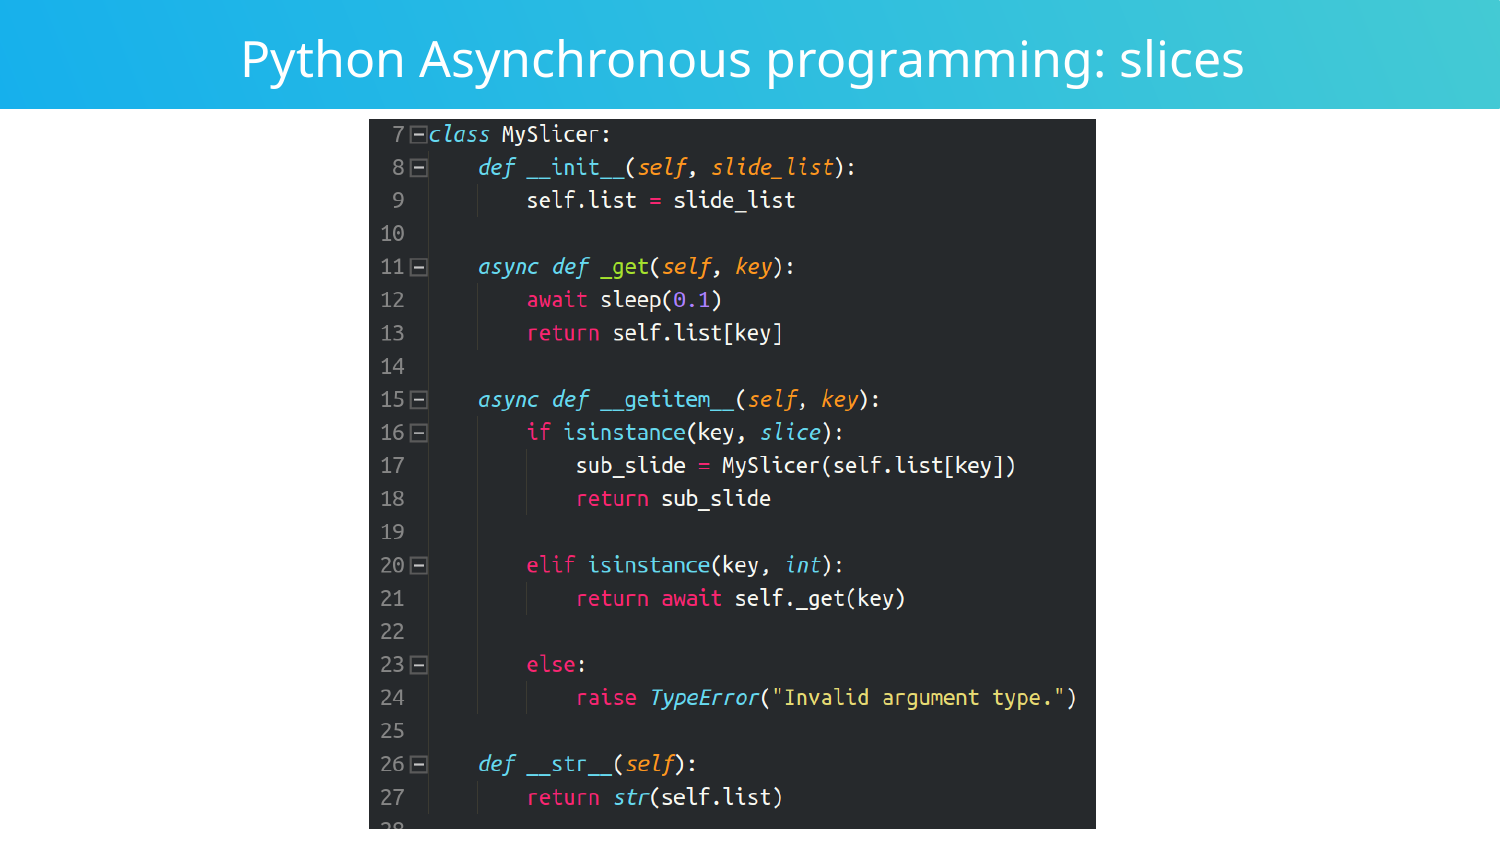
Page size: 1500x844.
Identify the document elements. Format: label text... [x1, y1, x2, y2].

picture [369, 119, 1096, 829]
text_box Python Asynchronous programming: slices [0, 0, 1500, 115]
